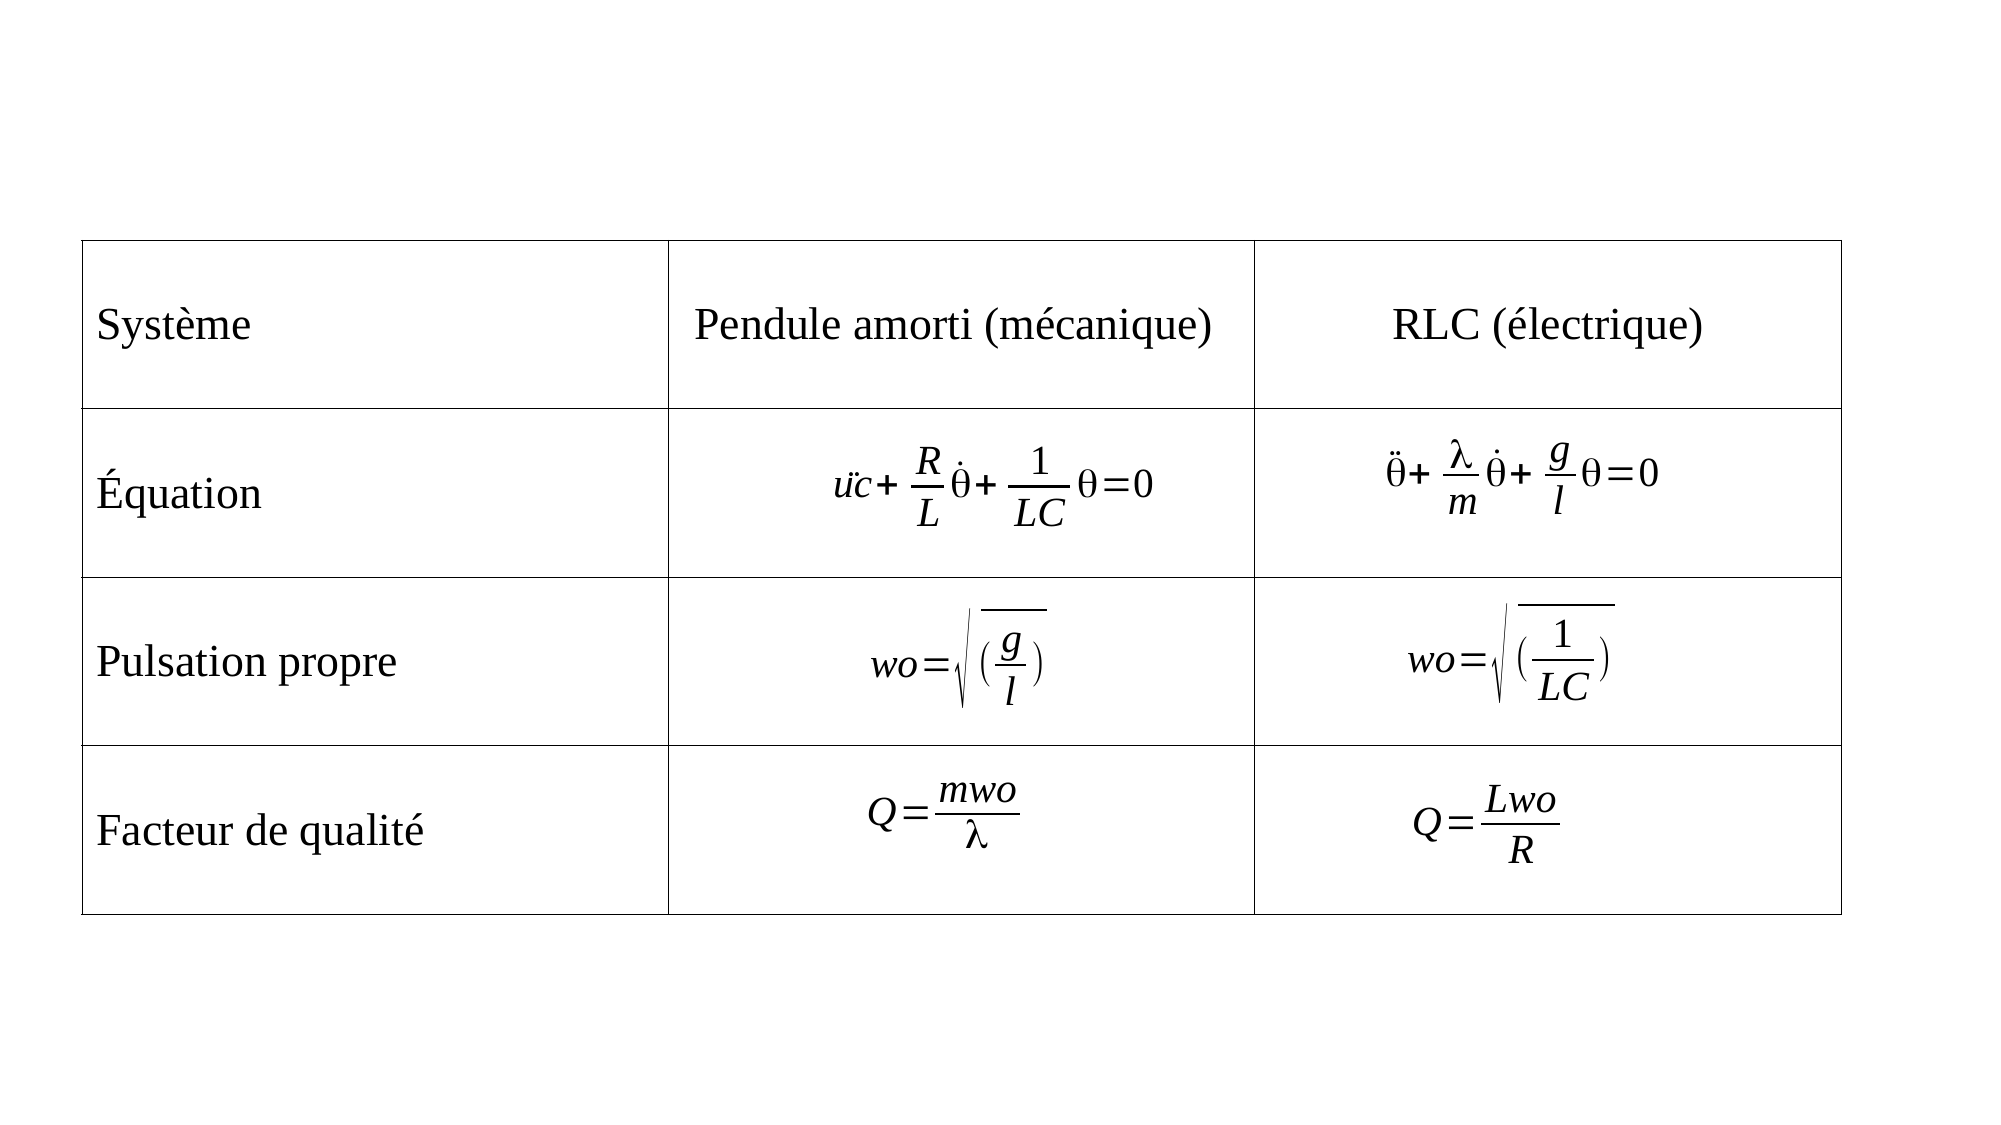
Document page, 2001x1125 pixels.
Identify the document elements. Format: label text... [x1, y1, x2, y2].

chart [862, 607, 1051, 715]
chart [860, 764, 1028, 851]
table_cell [669, 409, 1254, 577]
chart [1405, 774, 1568, 875]
table_cell [669, 746, 1254, 914]
table_header Système [83, 241, 668, 408]
table_cell [1255, 746, 1841, 914]
chart [826, 437, 1161, 537]
chart [1379, 425, 1666, 525]
table_cell Pulsation propre [83, 578, 668, 745]
table_header Pendule amorti (mécanique) [669, 241, 1254, 408]
table_cell [1255, 578, 1841, 745]
table_cell Équation [83, 409, 668, 577]
table_cell [1255, 409, 1841, 577]
table_cell Facteur de qualité [83, 746, 668, 914]
table_cell [669, 578, 1254, 745]
chart [1399, 602, 1619, 710]
table_header RLC (électrique) [1255, 241, 1841, 408]
